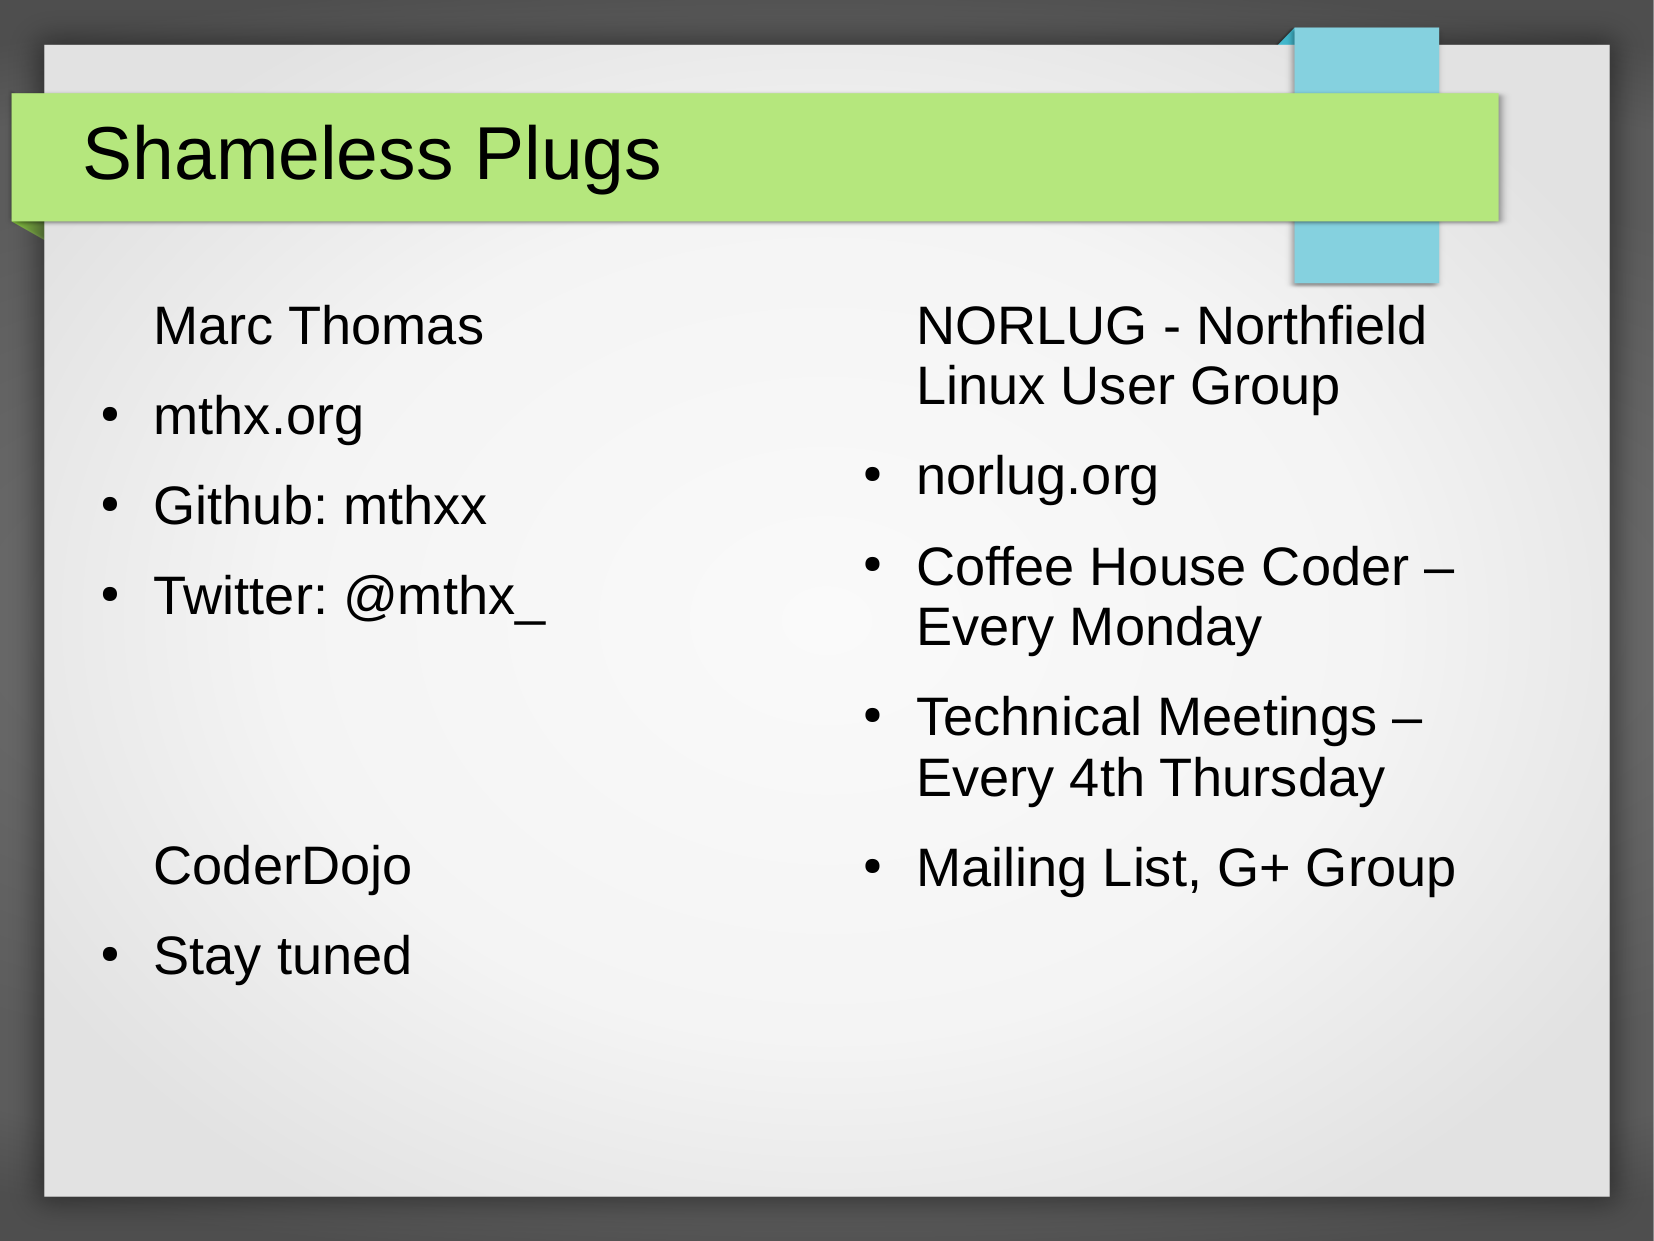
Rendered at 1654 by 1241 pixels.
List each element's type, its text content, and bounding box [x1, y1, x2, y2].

picture [0, 0, 1654, 1241]
list NORLUG - Northfield Linux User Group norlug.org Coffee House Coder – Every Monday Technical Meetings – Every 4th Thursday Mailing List, G+ Group [845, 295, 1572, 1015]
title Shameless Plugs [82, 94, 1264, 213]
list Marc Thomas mthx.org Github: mthxx Twitter: @mthx_ CoderDojo Stay tuned [82, 295, 809, 1015]
